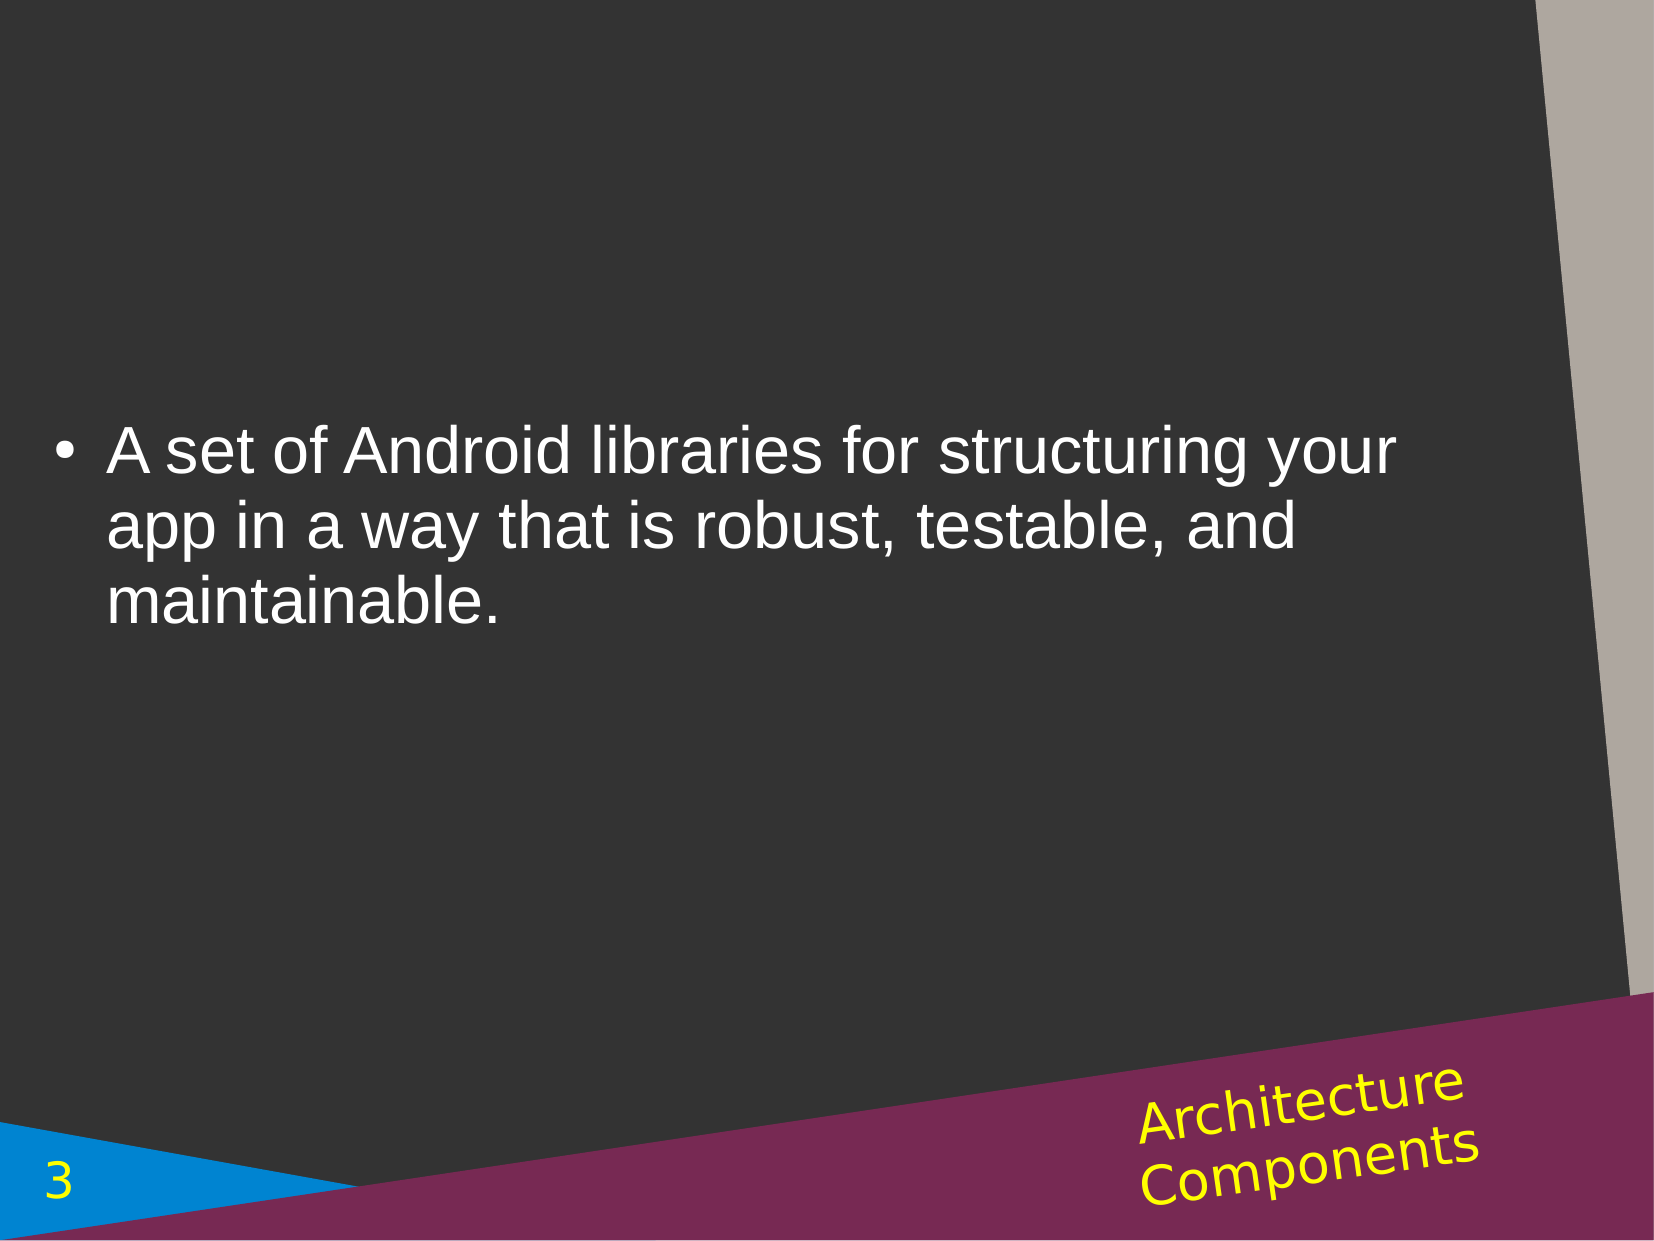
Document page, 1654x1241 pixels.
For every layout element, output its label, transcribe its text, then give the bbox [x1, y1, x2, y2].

list A set of Android libraries for structuring your app in a way that is robust, testable, and maintainable. [35, 59, 1524, 993]
title Architecture Components [956, 995, 1654, 1241]
